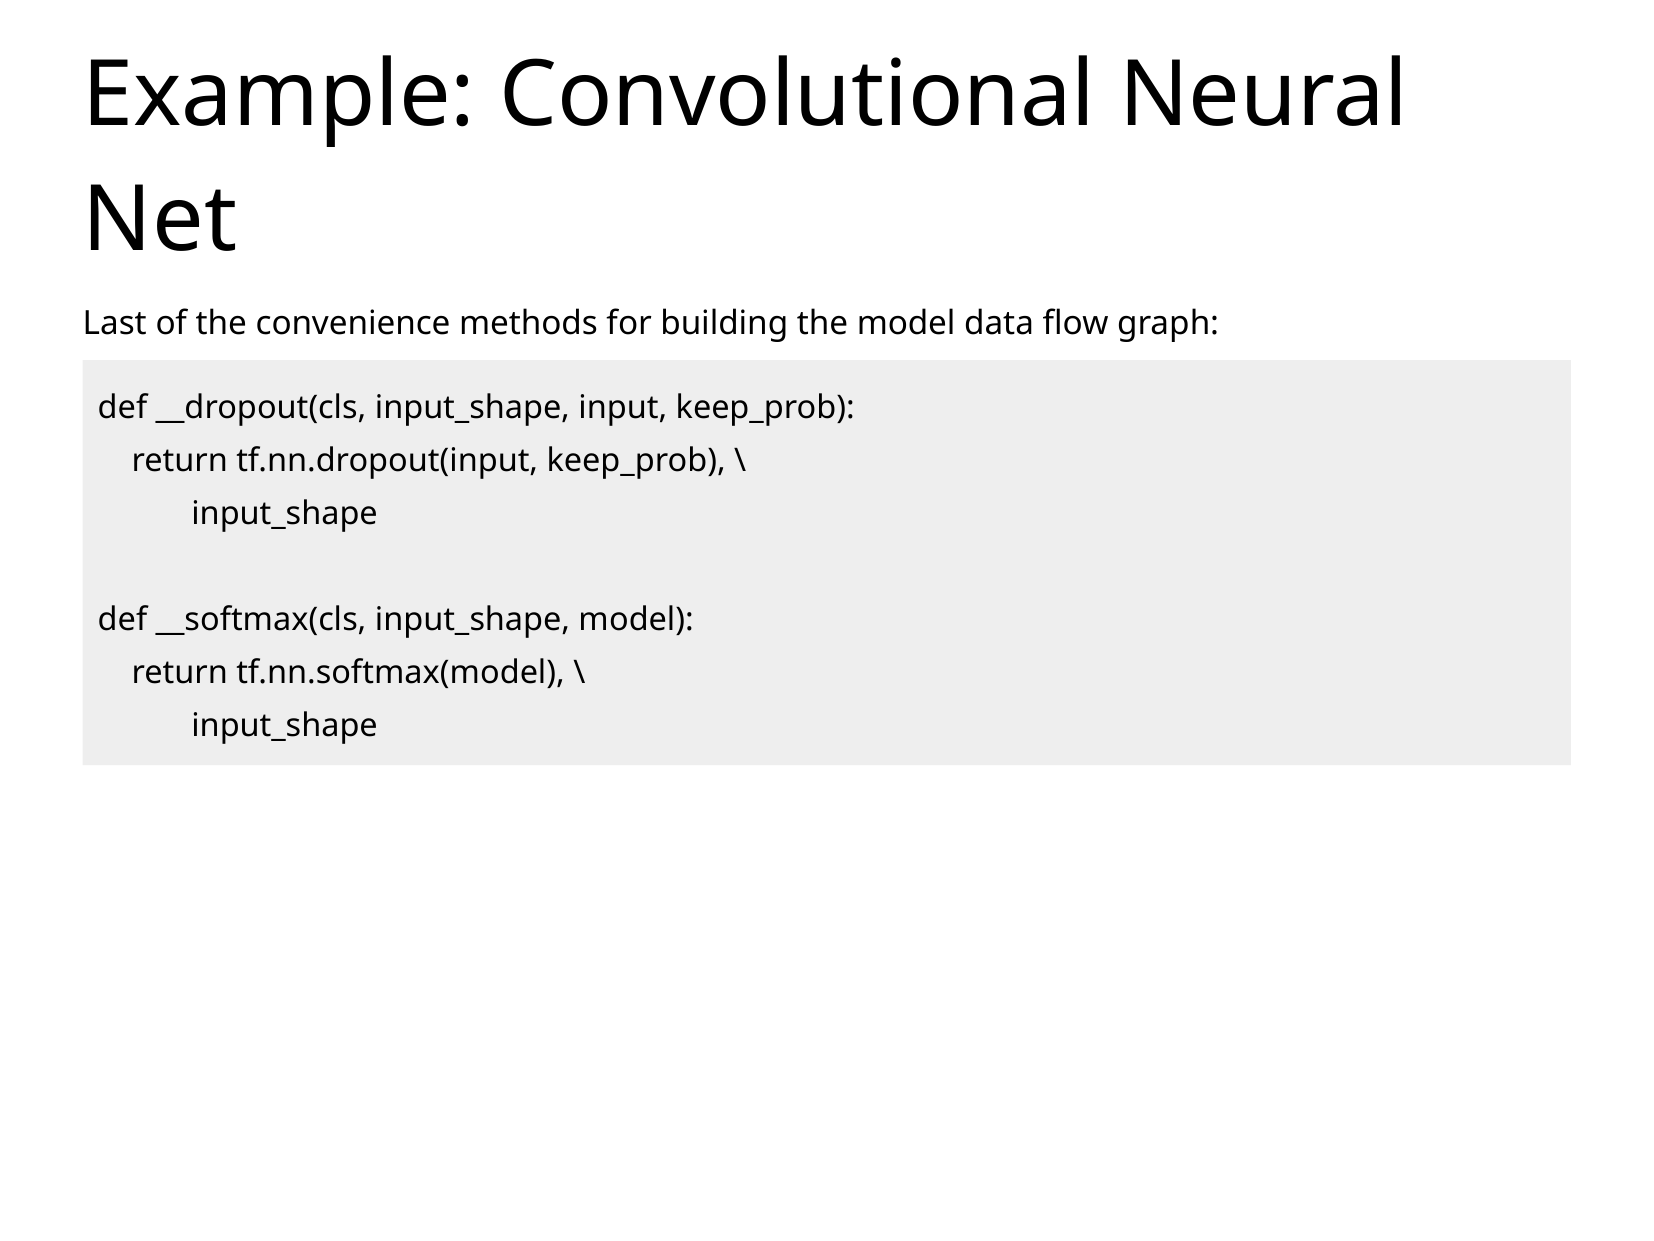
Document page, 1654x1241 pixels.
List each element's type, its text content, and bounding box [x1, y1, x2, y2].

title Example: Convolutional Neural Net [82, 49, 1571, 257]
list def __dropout(cls, input_shape, input, keep_prob): return tf.nn.dropout(input, keep_prob), \ input_shape def __softmax(cls, input_shape, model): return tf.nn.softmax(model), \ input_shape [82, 360, 1571, 766]
list Last of the convenience methods for building the model data flow graph: [82, 290, 1571, 346]
